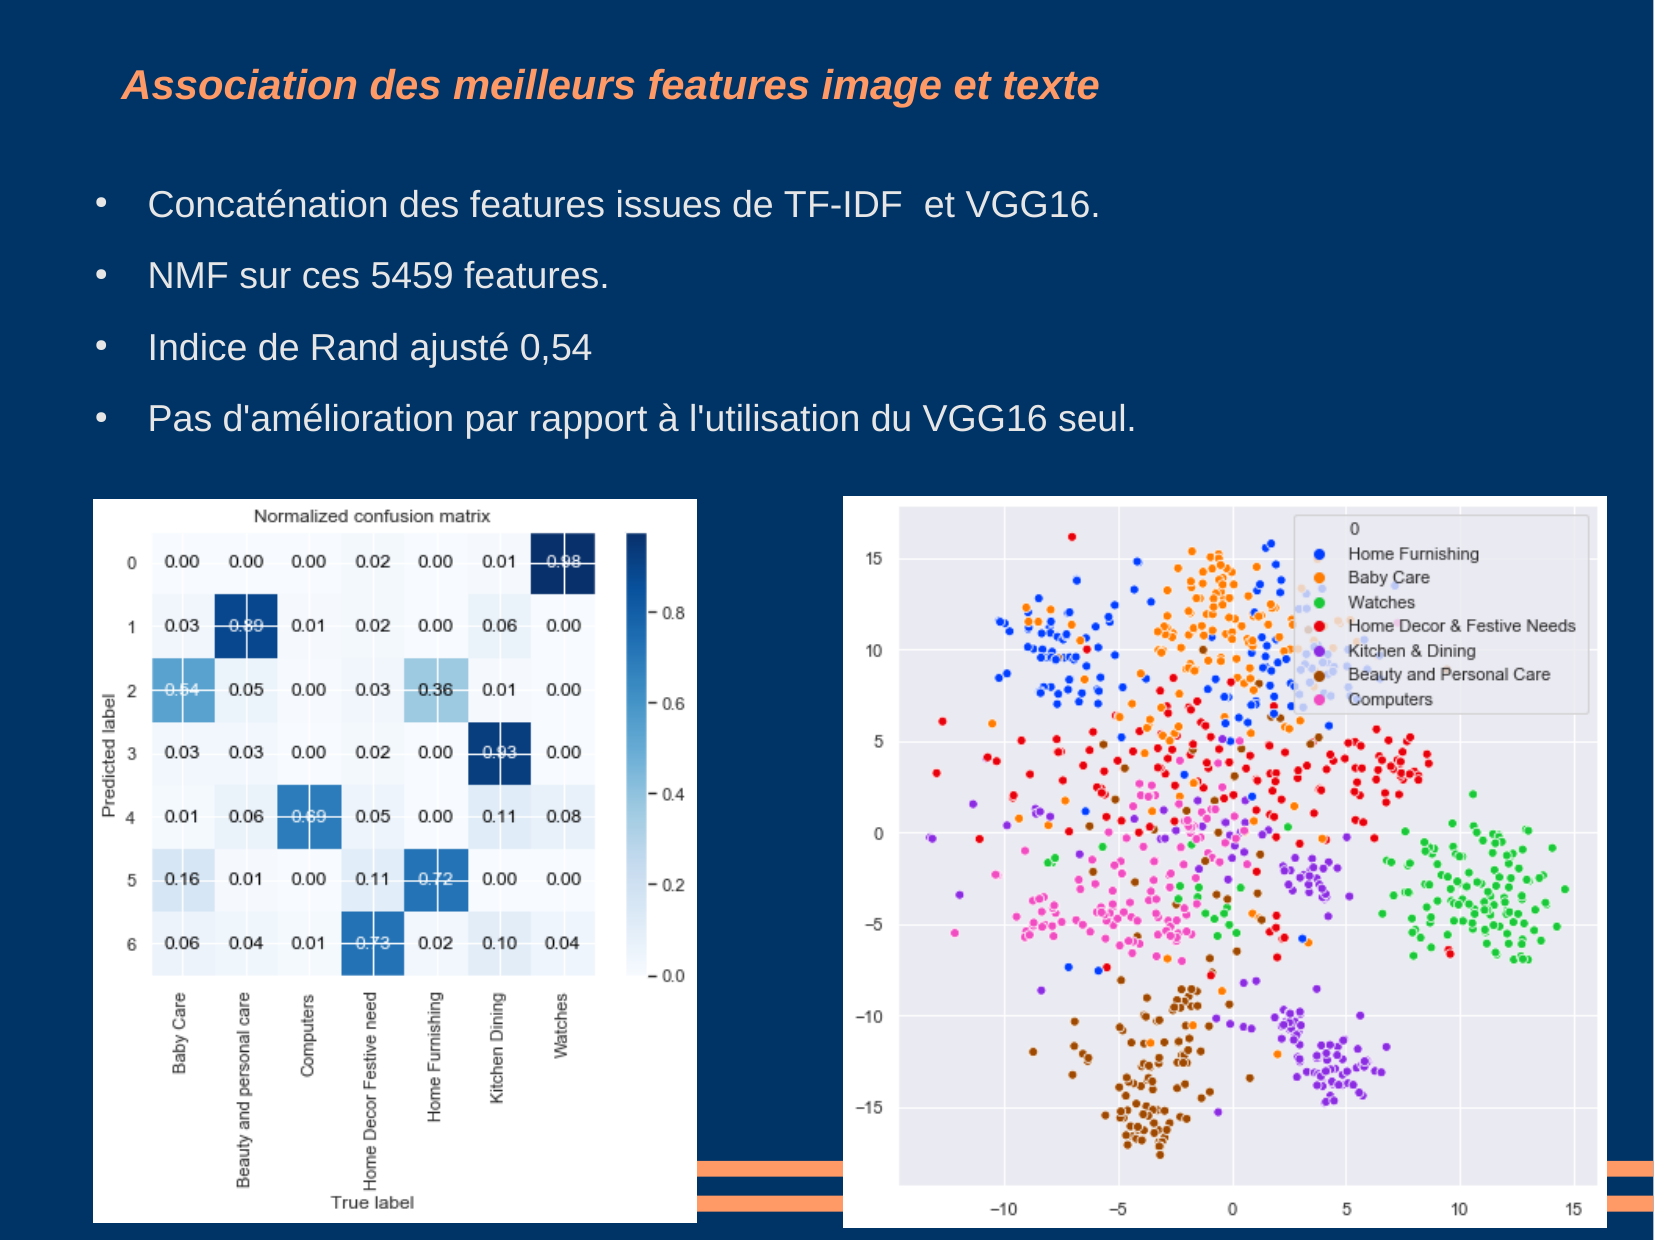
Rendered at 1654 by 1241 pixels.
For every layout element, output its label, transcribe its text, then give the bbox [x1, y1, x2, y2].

picture [93, 499, 697, 1223]
title Association des meilleurs features image et texte [121, 10, 1534, 160]
list Concaténation des features issues de TF-IDF et VGG16. NMF sur ces 5459 features. Indice de Rand ajusté 0,54 Pas d'amélioration par rapport à l'utilisation du VGG16 seul. [76, 183, 1516, 440]
picture [843, 496, 1607, 1228]
